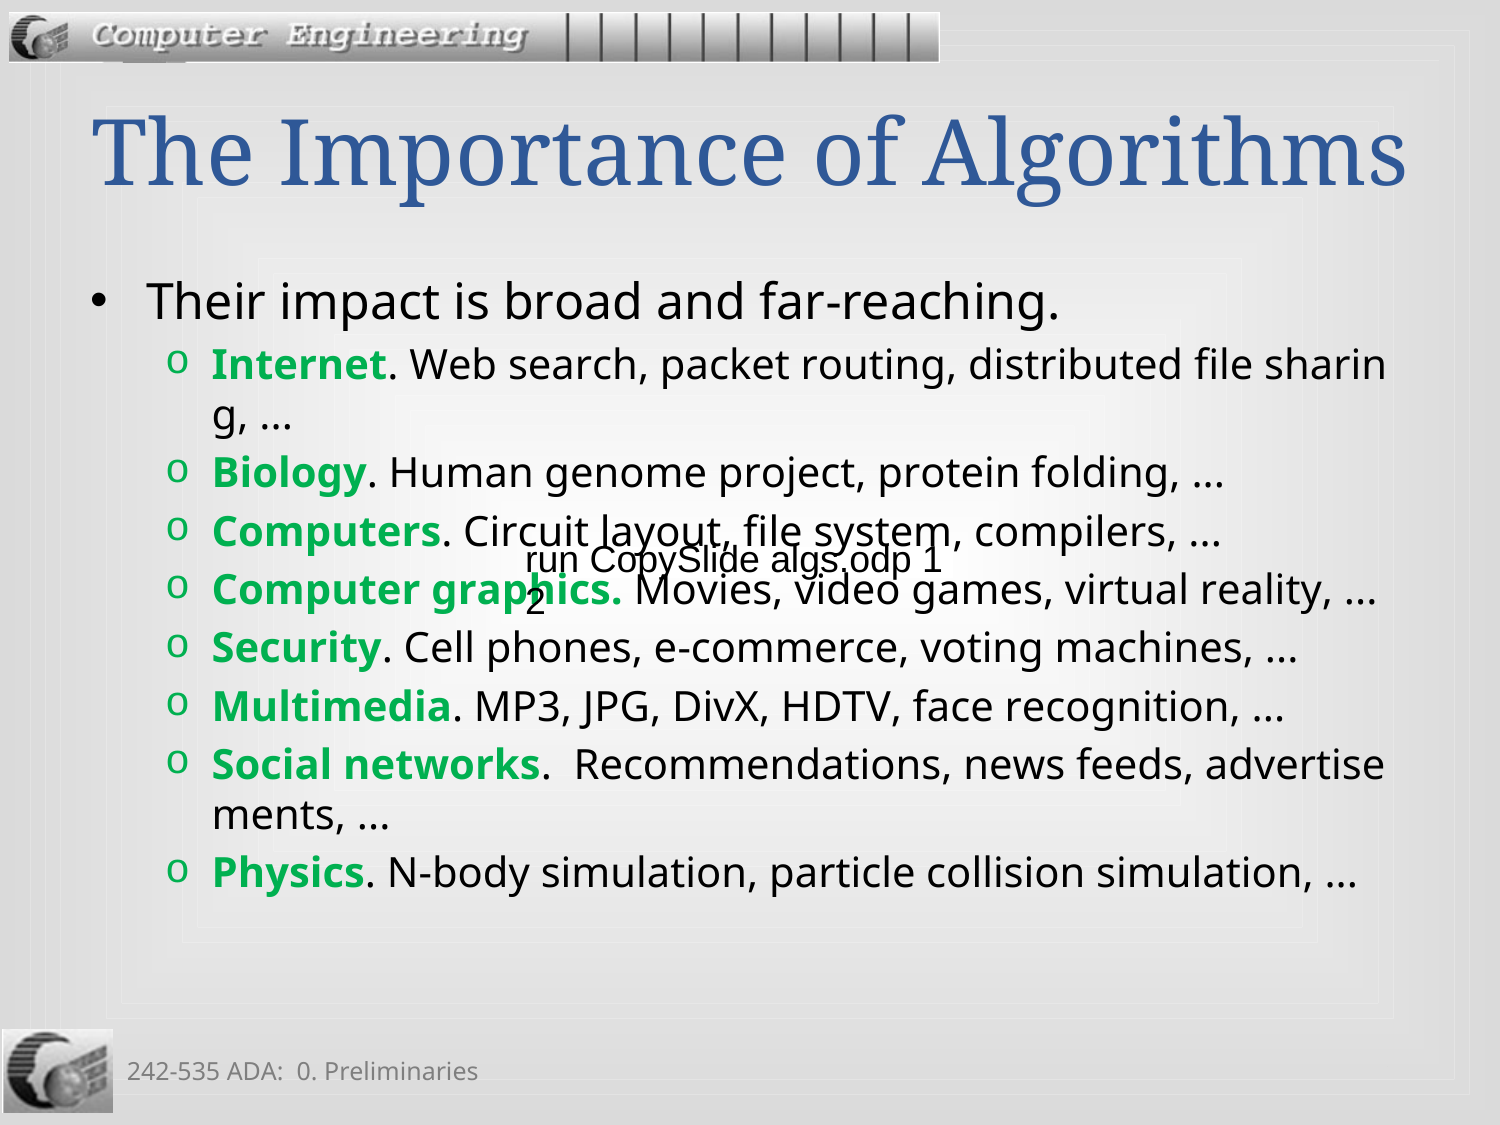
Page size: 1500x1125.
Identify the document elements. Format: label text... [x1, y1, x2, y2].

picture [2, 1029, 113, 1113]
text_box run CopySlide algs.odp 1 2 [510, 531, 989, 592]
picture [9, 12, 76, 63]
text_box Their impact is broad and far-reaching. Internet. Web search, packet routing, distributed file sharing, ... Biology. Human genome project, protein folding, ... Computers. Circuit layout, file system, compilers, ... Computer graphics. Movies, video games, virtual reality, ... Security. Cell phones, e-commerce, voting machines, ... Multimedia. MP3, JPG, DivX, HDTV, face recognition, ... Social networks. Recommendations, news feeds, advertisements, ... Physics. N-body simulation, particle collision simulation, ... [75, 261, 1426, 1035]
text_box The Importance of Algorithms [76, 3, 1427, 212]
